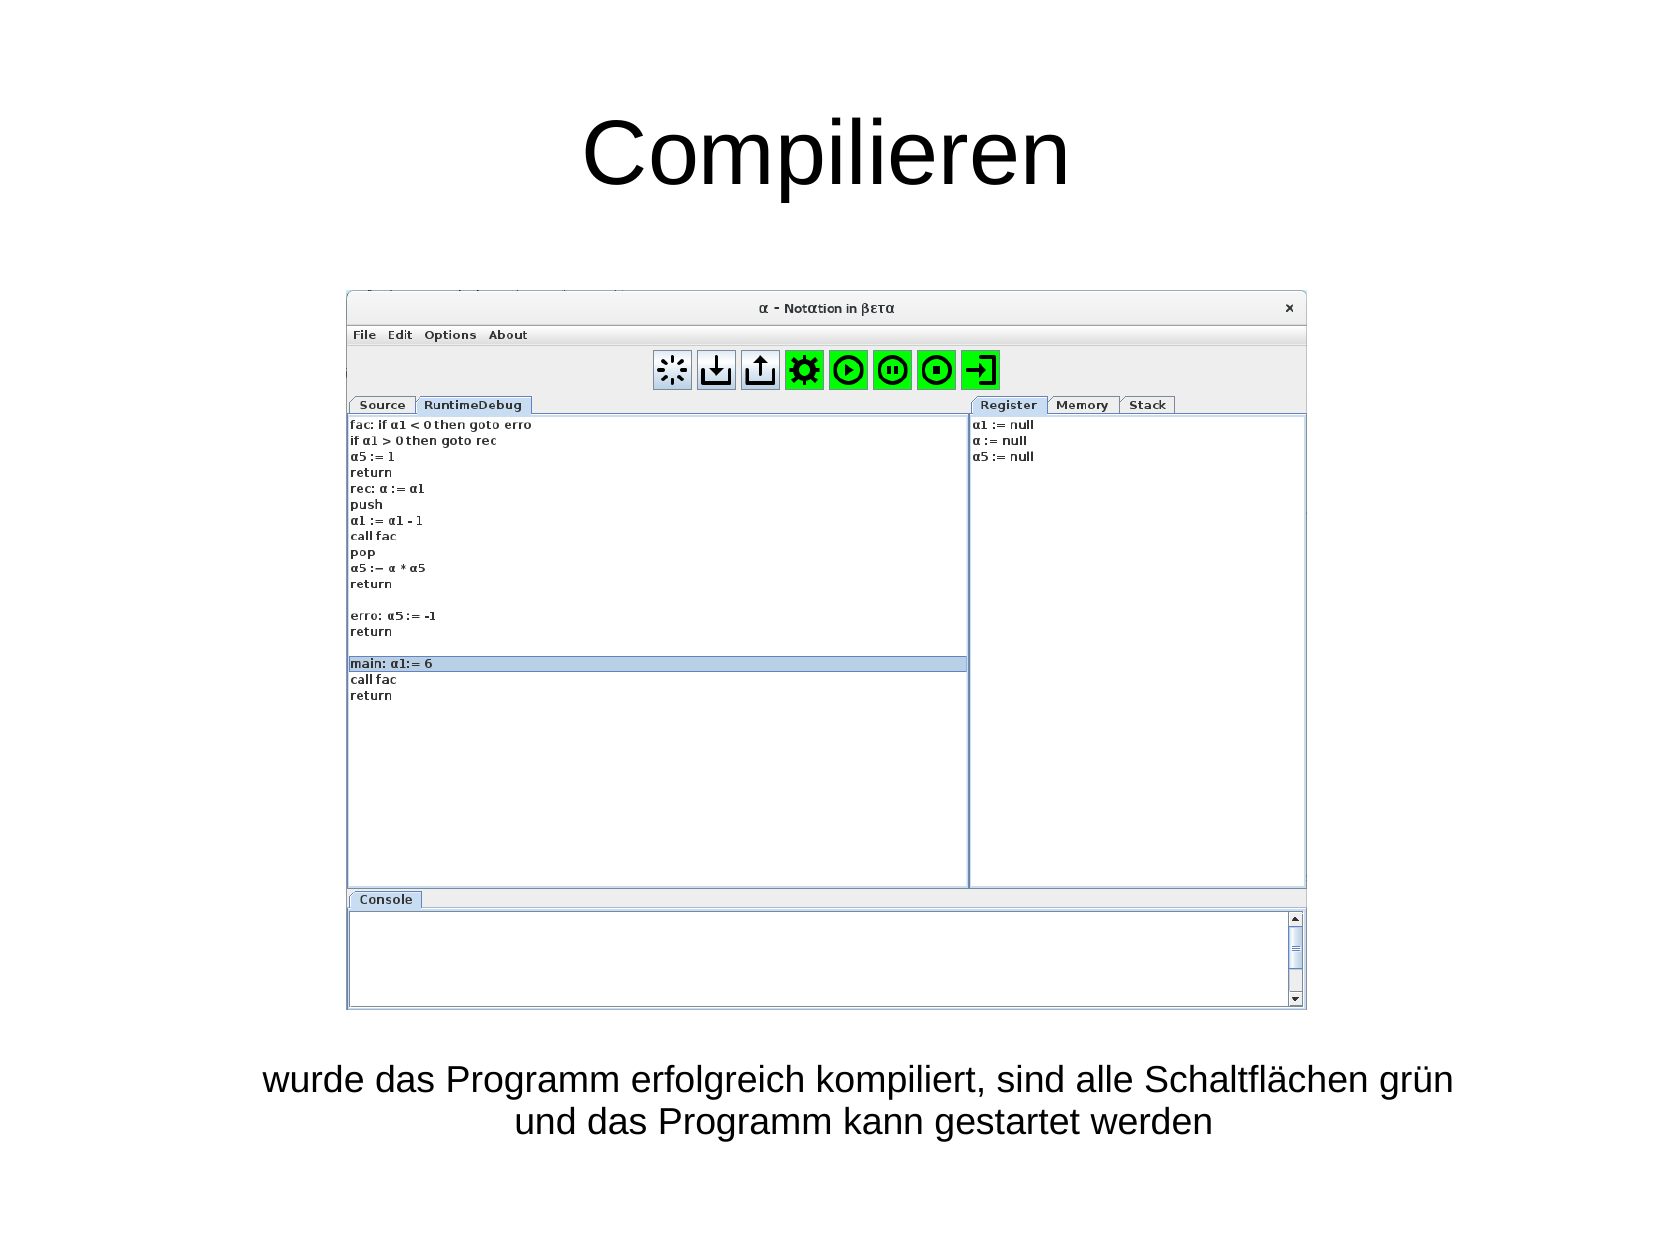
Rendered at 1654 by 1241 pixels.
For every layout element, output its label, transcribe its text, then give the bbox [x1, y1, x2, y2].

title Compilieren [82, 49, 1571, 257]
text_box wurde das Programm erfolgreich kompiliert, sind alle Schaltflächen grün und das Programm kann gestartet werden [248, 1051, 1480, 1150]
picture [346, 290, 1307, 1010]
